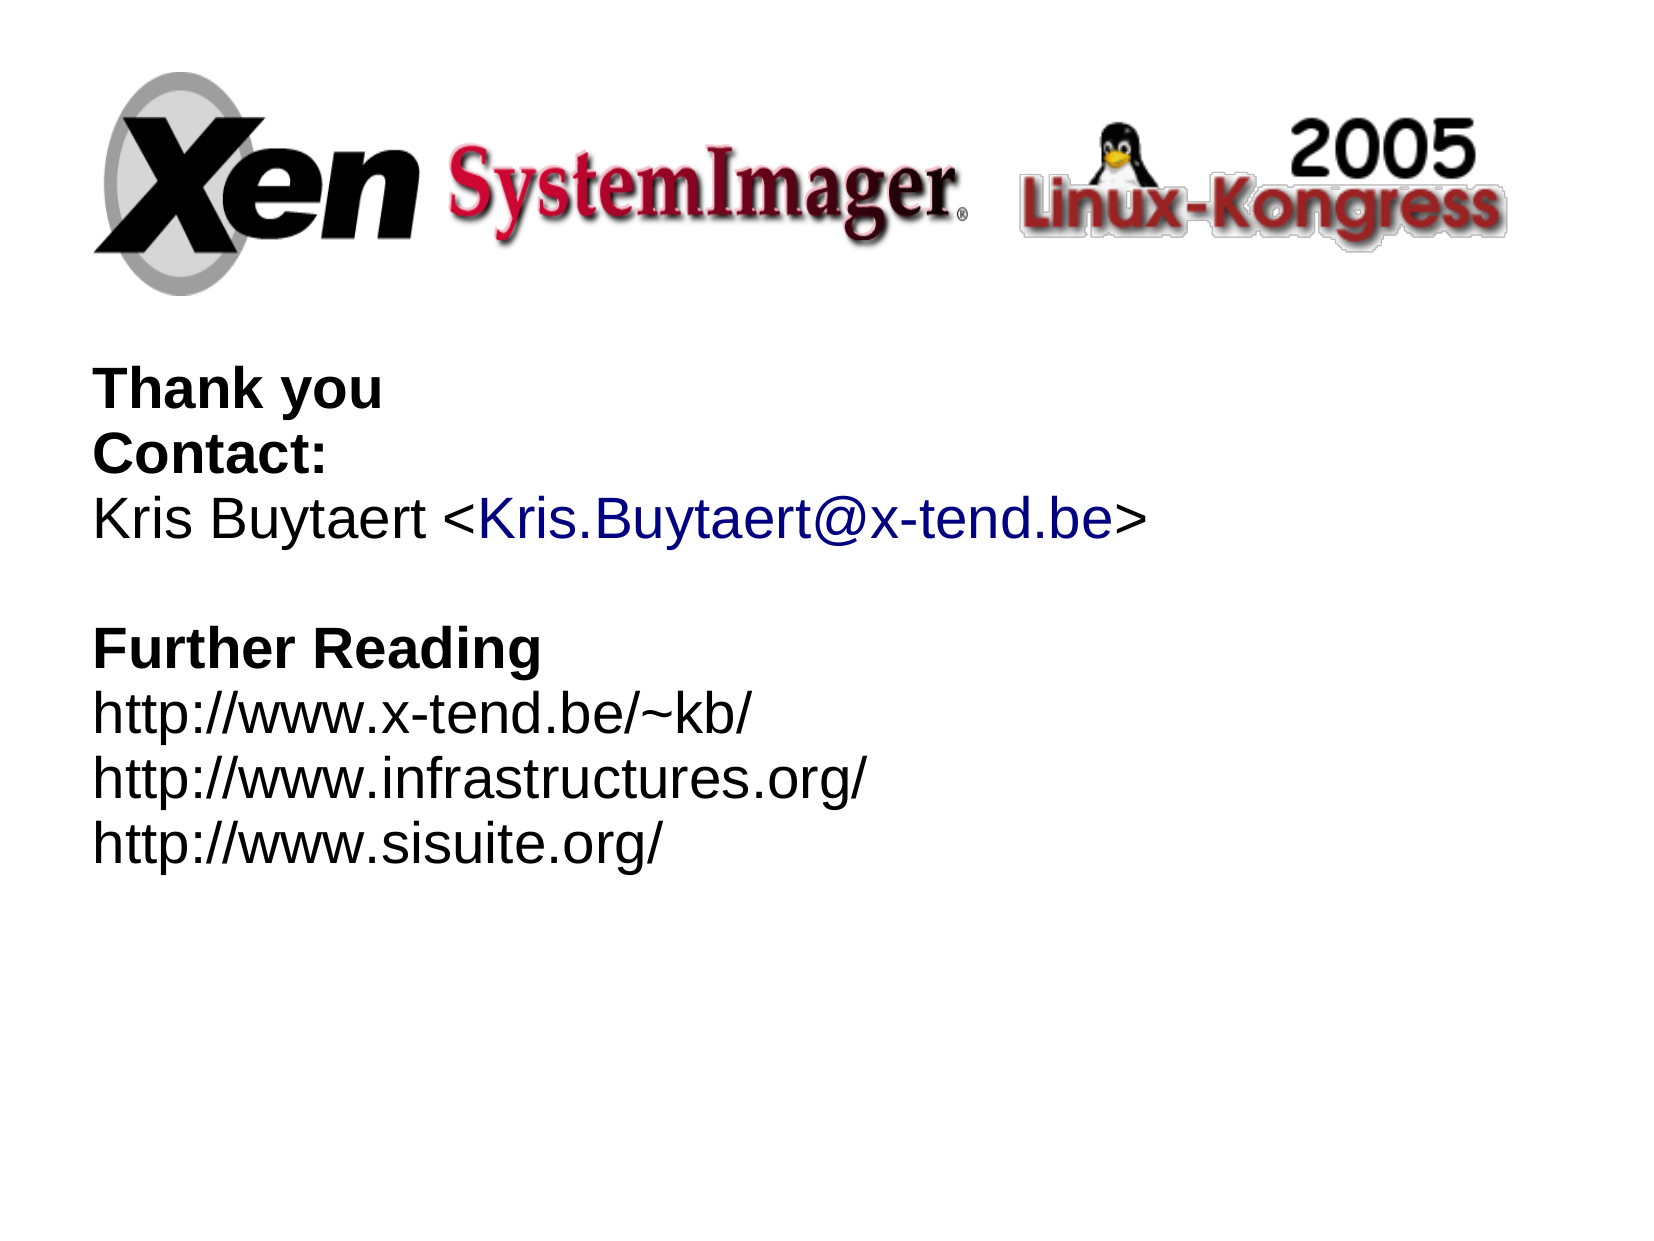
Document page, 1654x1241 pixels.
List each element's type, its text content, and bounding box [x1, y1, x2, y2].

picture [1006, 106, 1524, 265]
picture [445, 132, 971, 254]
text_box Thank you Contact: Kris Buytaert <Kris.Buytaert@x-tend.be> Further Reading http://www.x-tend.be/~kb/ http://www.infrastructures.org/ http://www.sisuite.org/ [92, 355, 1490, 1241]
picture [93, 72, 420, 296]
